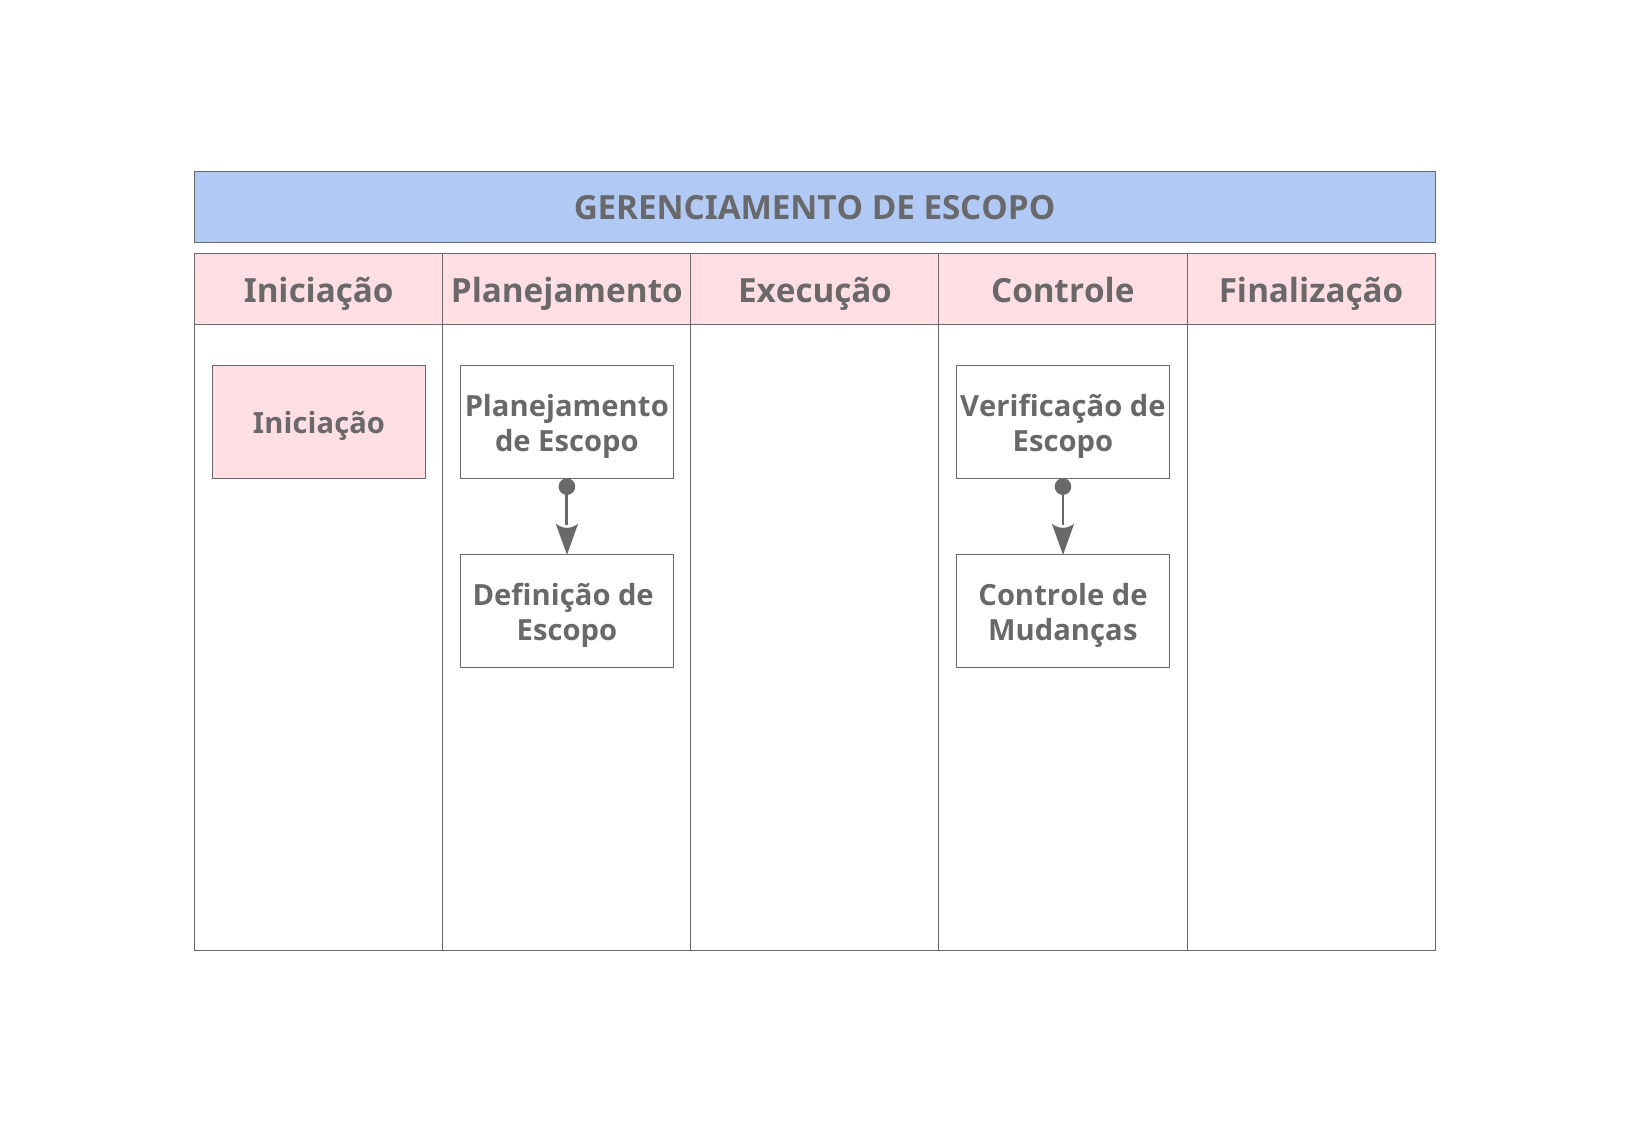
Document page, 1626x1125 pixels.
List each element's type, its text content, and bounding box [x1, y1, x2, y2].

text_box Planejamento de Escopo [460, 365, 674, 479]
text_box Definição de Escopo [460, 554, 674, 668]
text_box Iniciação [212, 365, 426, 479]
text_box [194, 325, 1436, 951]
text_box Execução [690, 253, 938, 325]
text_box Iniciação [194, 253, 442, 325]
text_box Verificação de Escopo [956, 365, 1170, 479]
text_box Finalização [1187, 253, 1436, 325]
text_box Controle [938, 253, 1187, 325]
text_box GERENCIAMENTO DE ESCOPO [194, 171, 1436, 243]
text_box Planejamento [442, 253, 690, 325]
text_box Controle de Mudanças [956, 554, 1170, 668]
